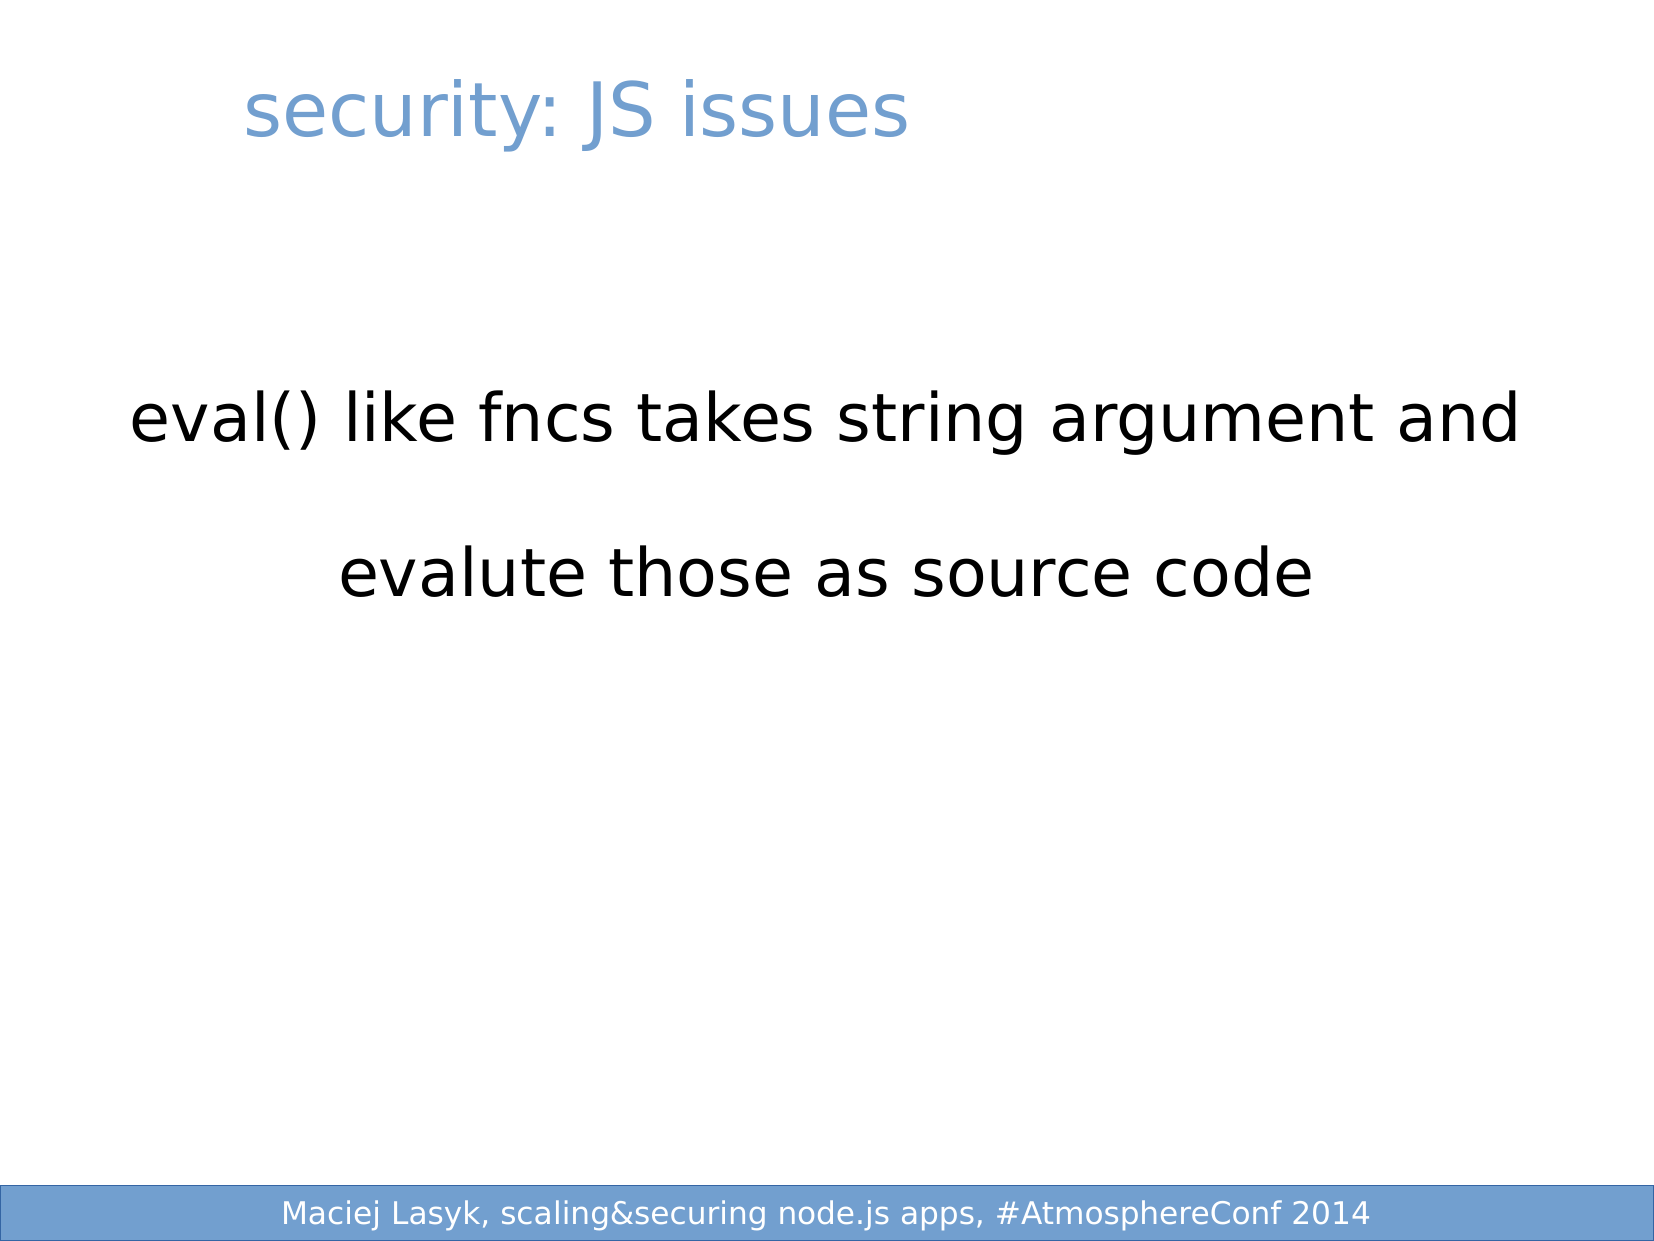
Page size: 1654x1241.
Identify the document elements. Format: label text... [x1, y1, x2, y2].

text_box Maciej Lasyk, scaling&securing node.js apps, #AtmosphereConf 2014 [266, 1188, 1388, 1240]
text_box eval() like fncs takes string argument and evalute those as source code [115, 294, 1539, 543]
text_box [0, 1185, 1654, 1241]
text_box security: JS issues [228, 60, 927, 163]
